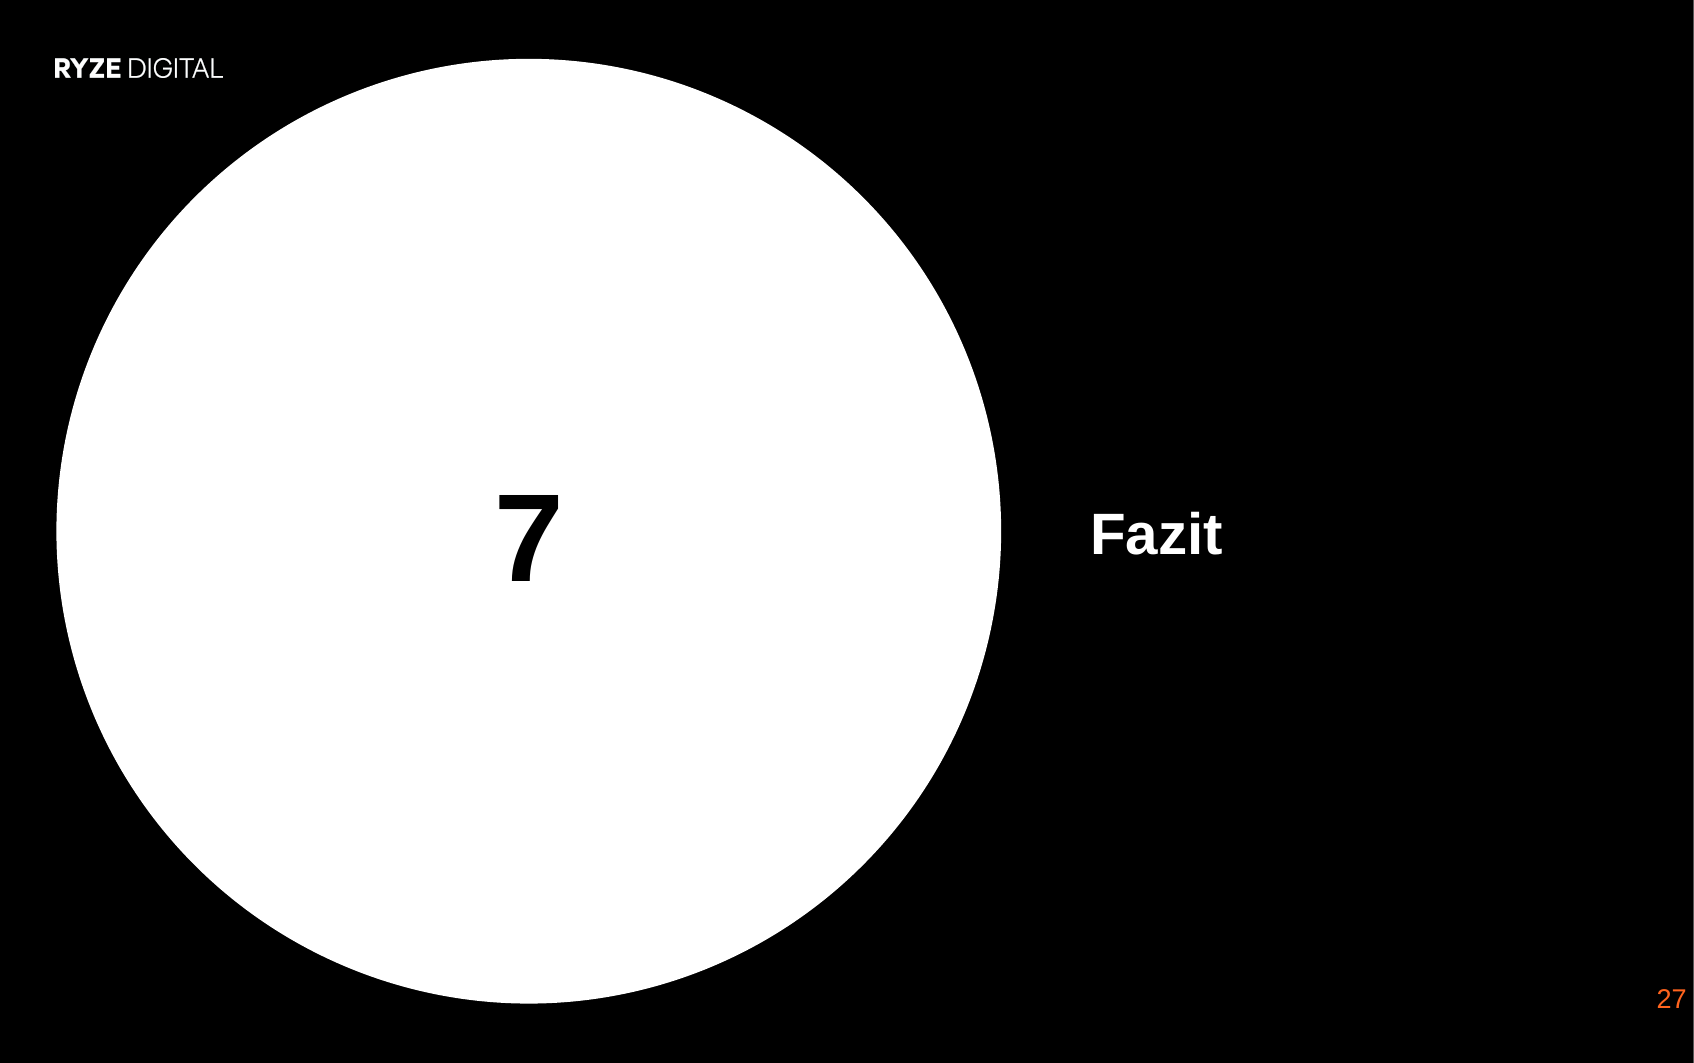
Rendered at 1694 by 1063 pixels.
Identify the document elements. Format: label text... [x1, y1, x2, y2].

picture [55, 58, 223, 78]
list Fazit [1090, 467, 1611, 596]
list 7 [245, 467, 813, 596]
slide_number <number> [1584, 981, 1687, 1063]
